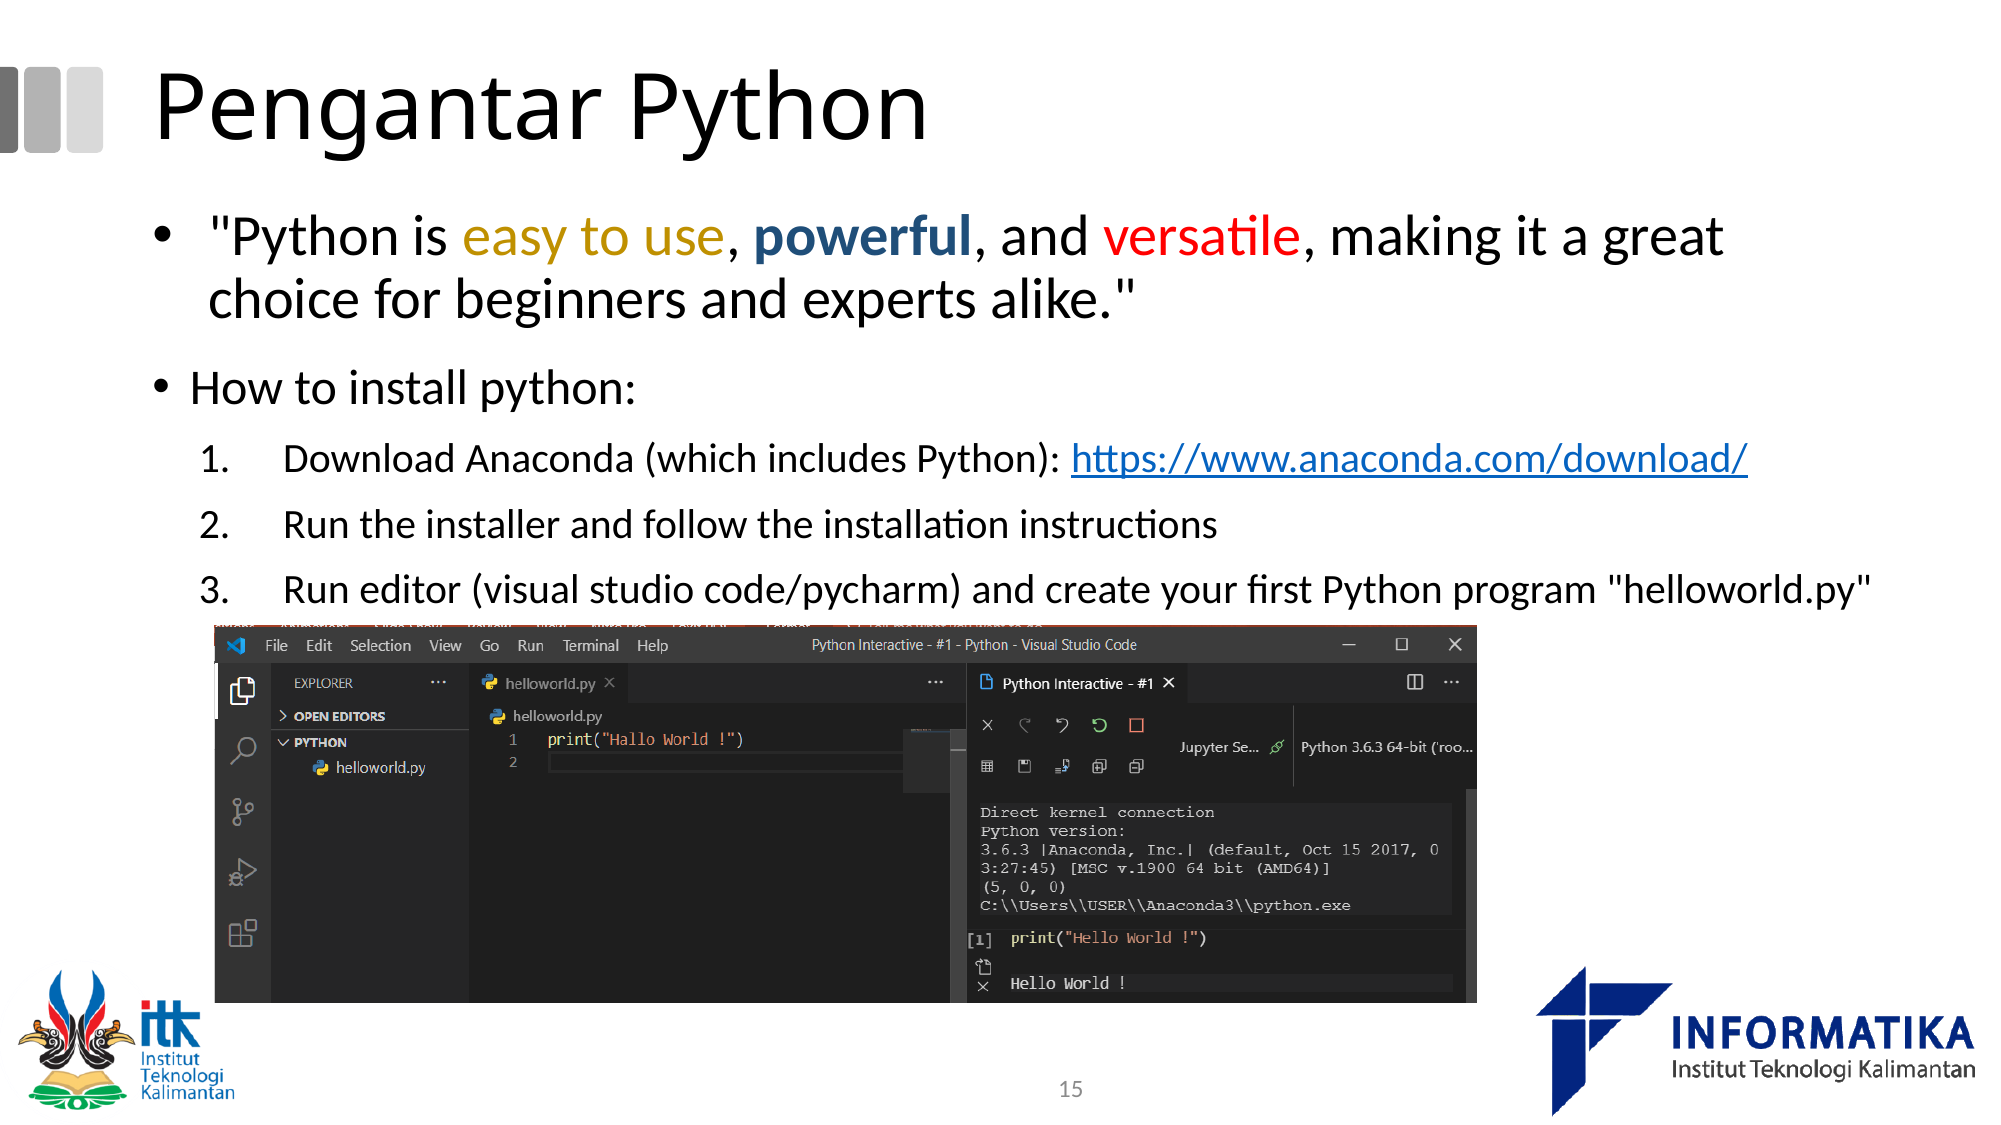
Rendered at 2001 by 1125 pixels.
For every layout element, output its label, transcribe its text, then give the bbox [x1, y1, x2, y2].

title Pengantar Python [137, 1, 1863, 198]
list "Python is easy to use, powerful, and versatile, making it a great choice for beginners and experts alike." [137, 198, 1863, 353]
picture [0, 625, 1477, 1125]
text_box How to install python: Download Anaconda (which includes Python): https://www.anaconda.com/download/ Run the installer and follow the installation instructions Run editor (visual studio code/pycharm) and create your first Python program "helloworld.py" [137, 353, 2000, 798]
picture [1534, 965, 1976, 1118]
